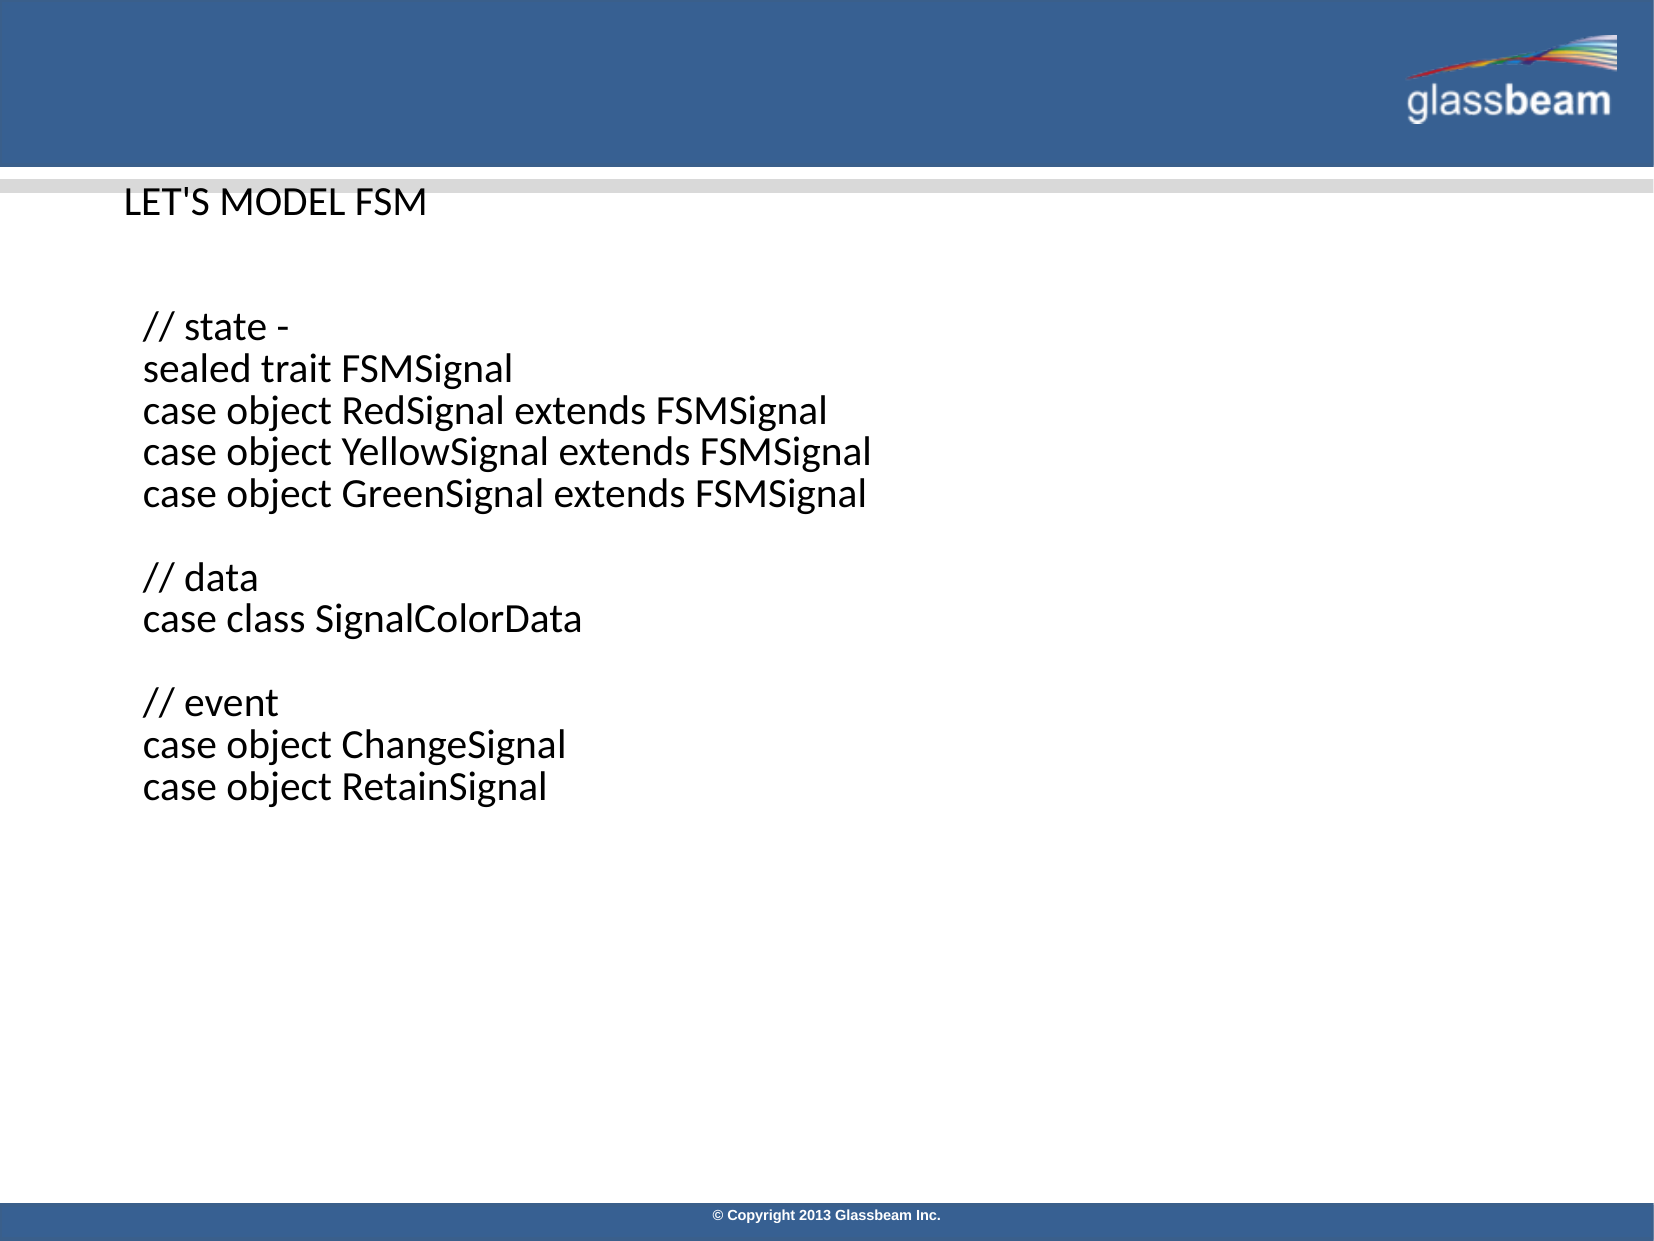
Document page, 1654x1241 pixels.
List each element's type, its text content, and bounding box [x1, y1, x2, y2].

title LET'S MODEL FSM // state - sealed trait FSMSignal case object RedSignal extends FSMSignal case object YellowSignal extends FSMSignal case object GreenSignal extends FSMSignal // data case class SignalColorData // event case object ChangeSignal case object RetainSignal [124, 127, 1530, 909]
picture [1405, 35, 1617, 124]
